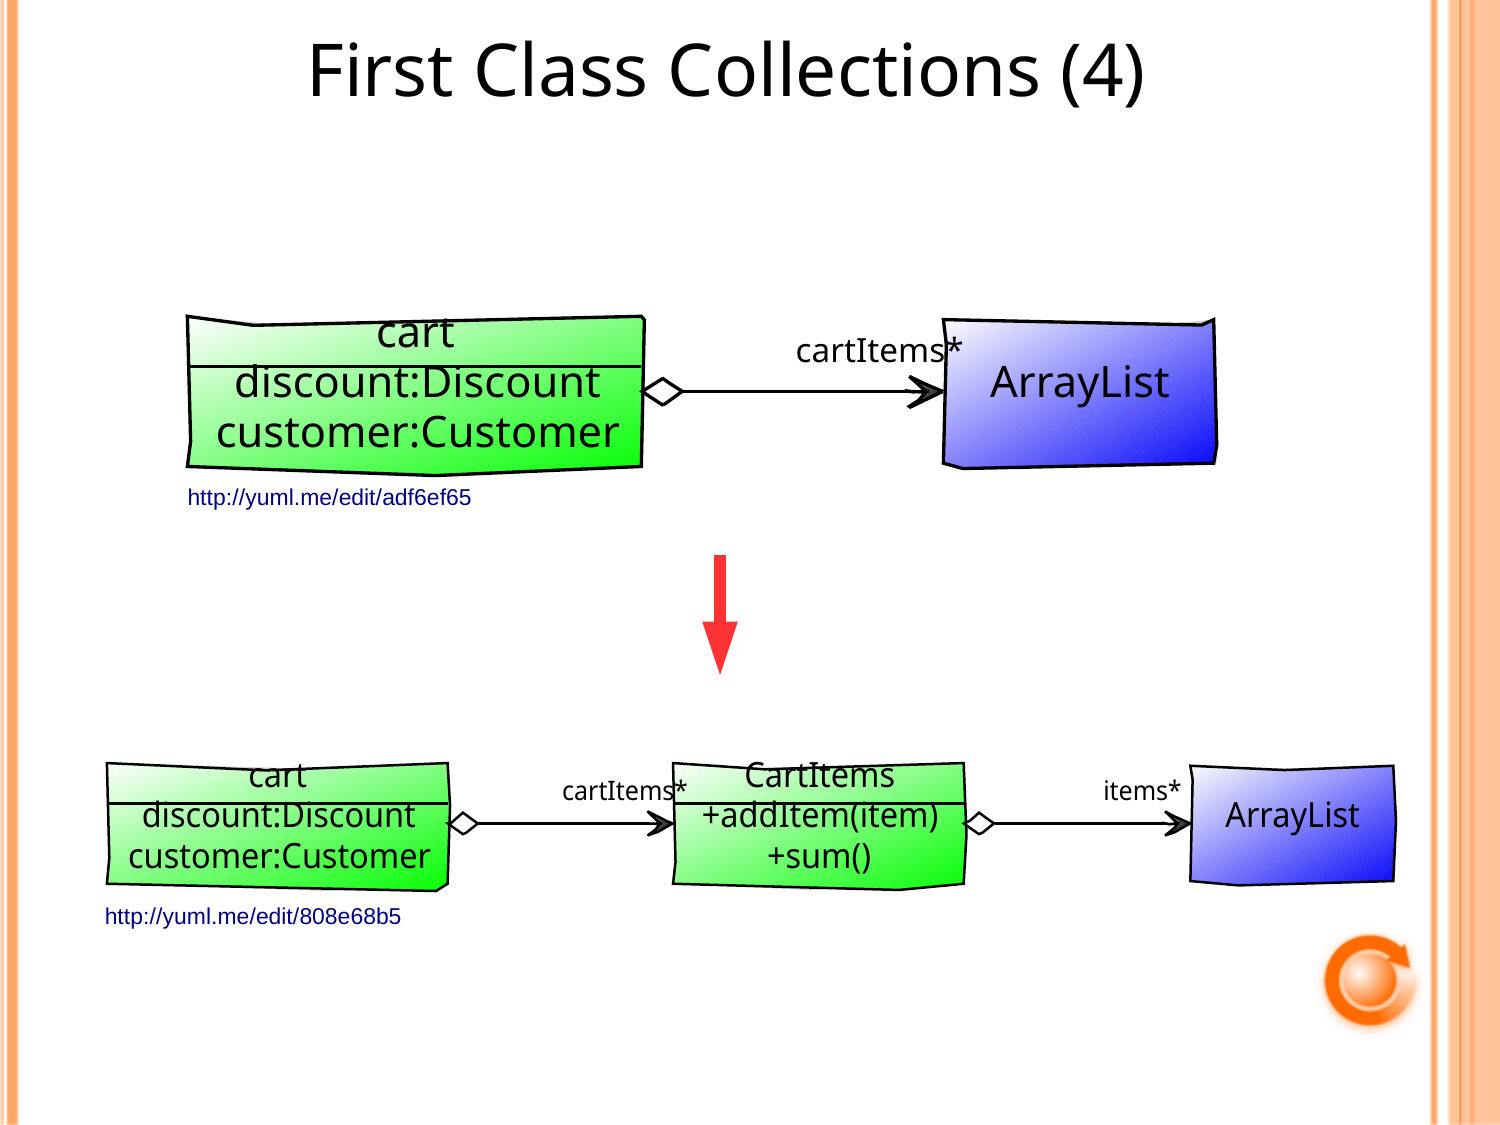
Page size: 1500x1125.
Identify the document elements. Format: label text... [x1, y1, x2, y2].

picture [0, 0, 1500, 1125]
text_box http://yuml.me/edit/adf6ef65 [172, 483, 500, 519]
text_box http://yuml.me/edit/808e68b5 [90, 896, 536, 970]
title First Class Collections (4) [51, 0, 1402, 136]
